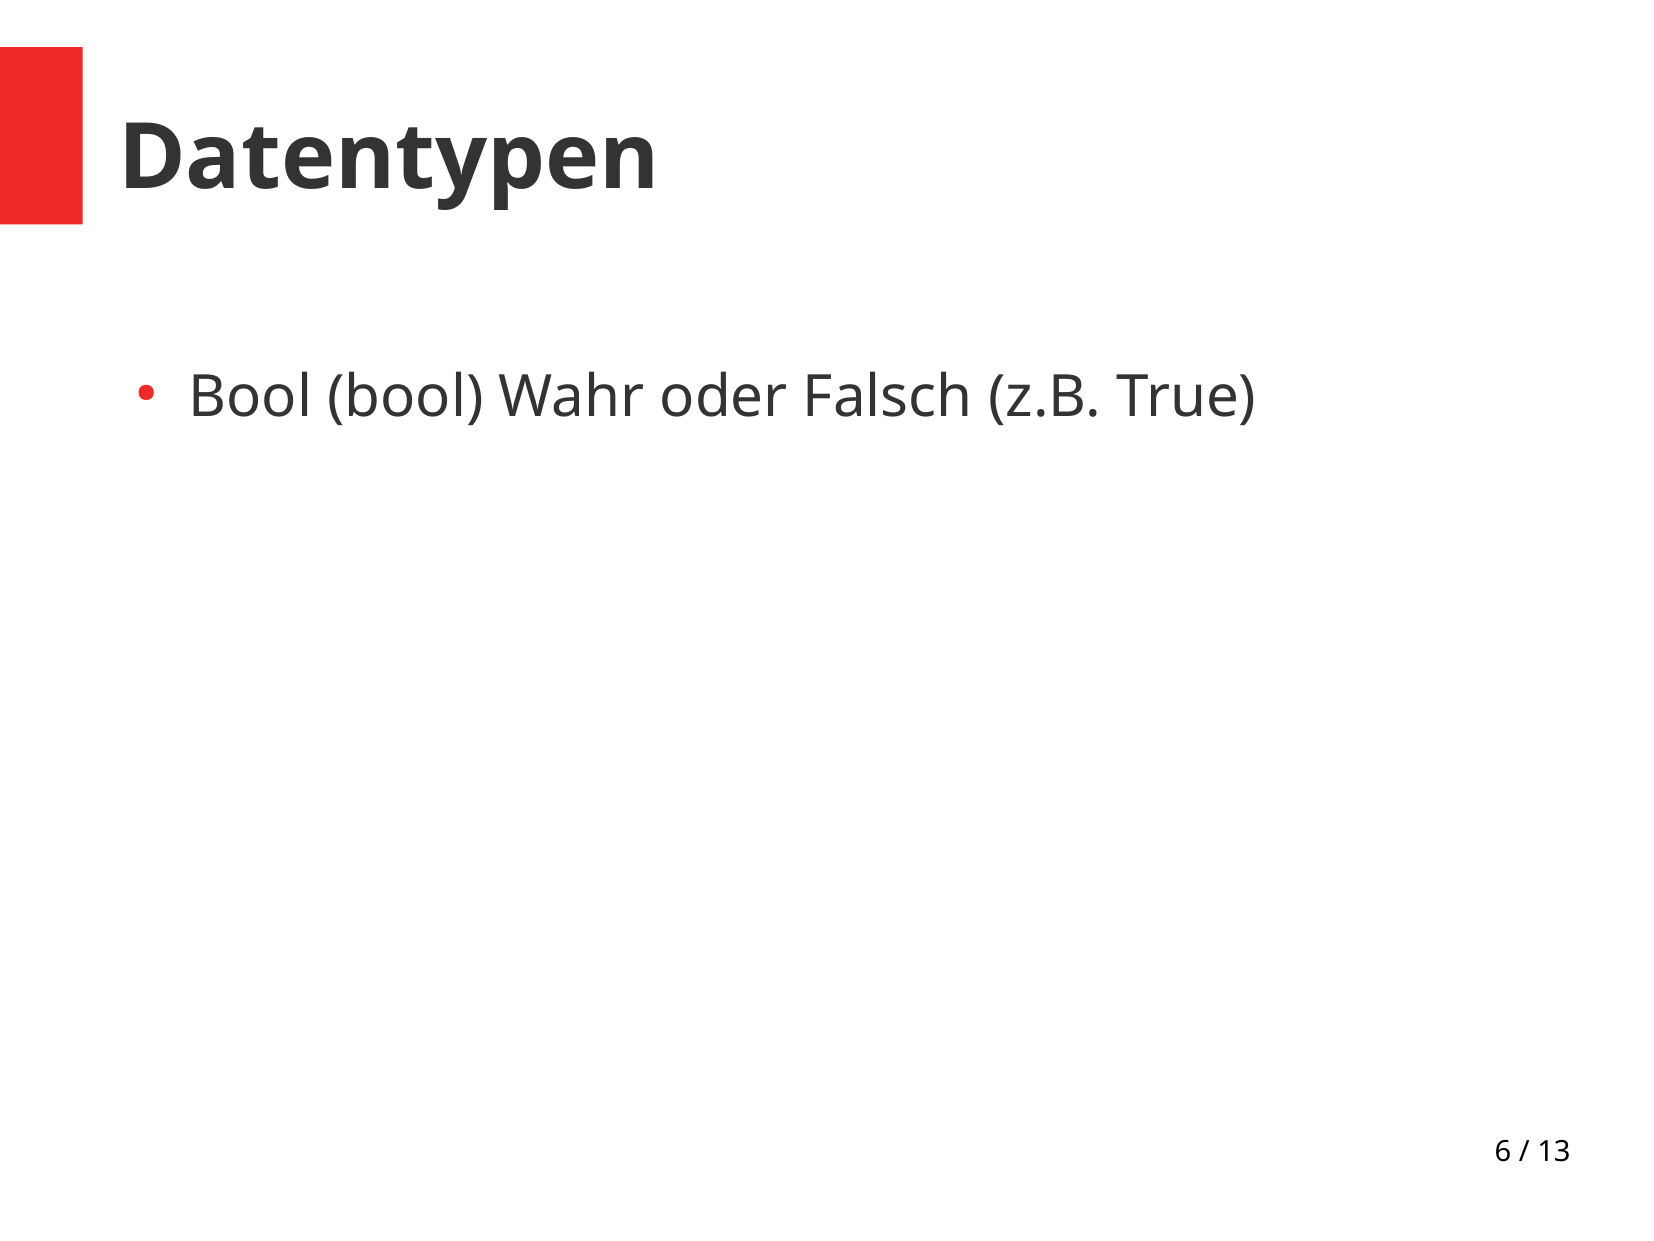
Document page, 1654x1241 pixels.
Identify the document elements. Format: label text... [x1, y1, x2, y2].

list Bool (bool) Wahr oder Falsch (z.B. True) [118, 354, 1536, 1074]
title Datentypen [118, 49, 1571, 257]
